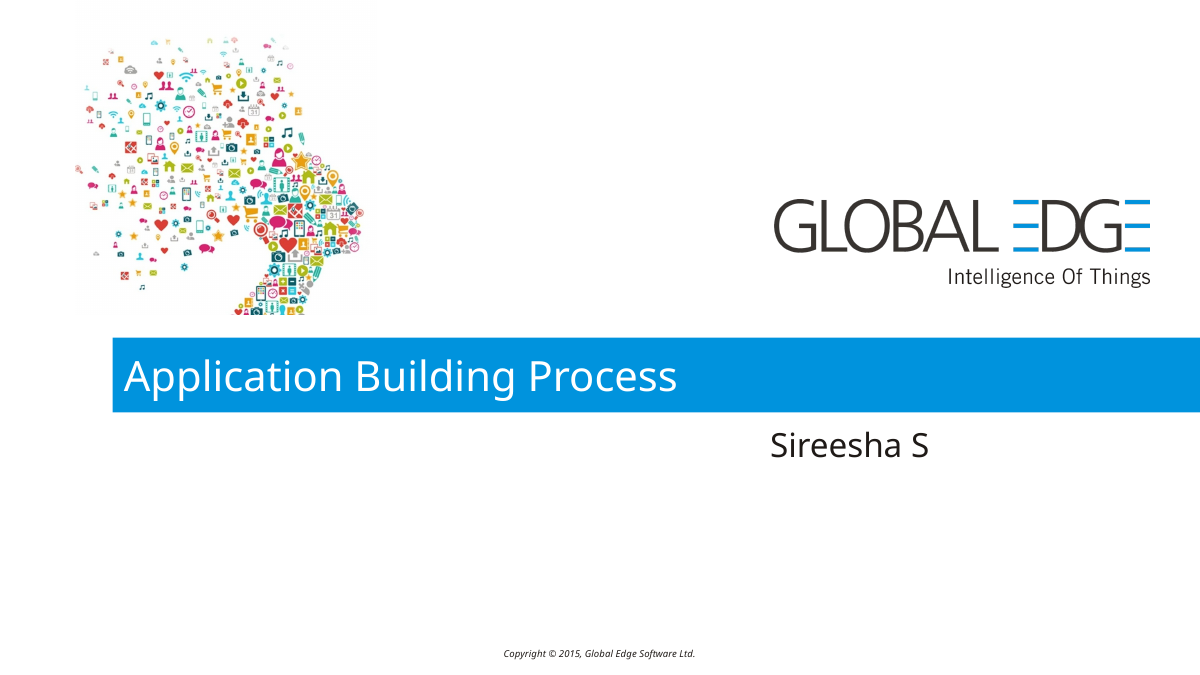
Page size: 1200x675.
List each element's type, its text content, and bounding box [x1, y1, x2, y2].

list Sireesha S [112, 412, 975, 475]
title Application Building Process [112, 337, 1200, 413]
picture [774, 199, 1150, 288]
picture [75, 0, 377, 315]
